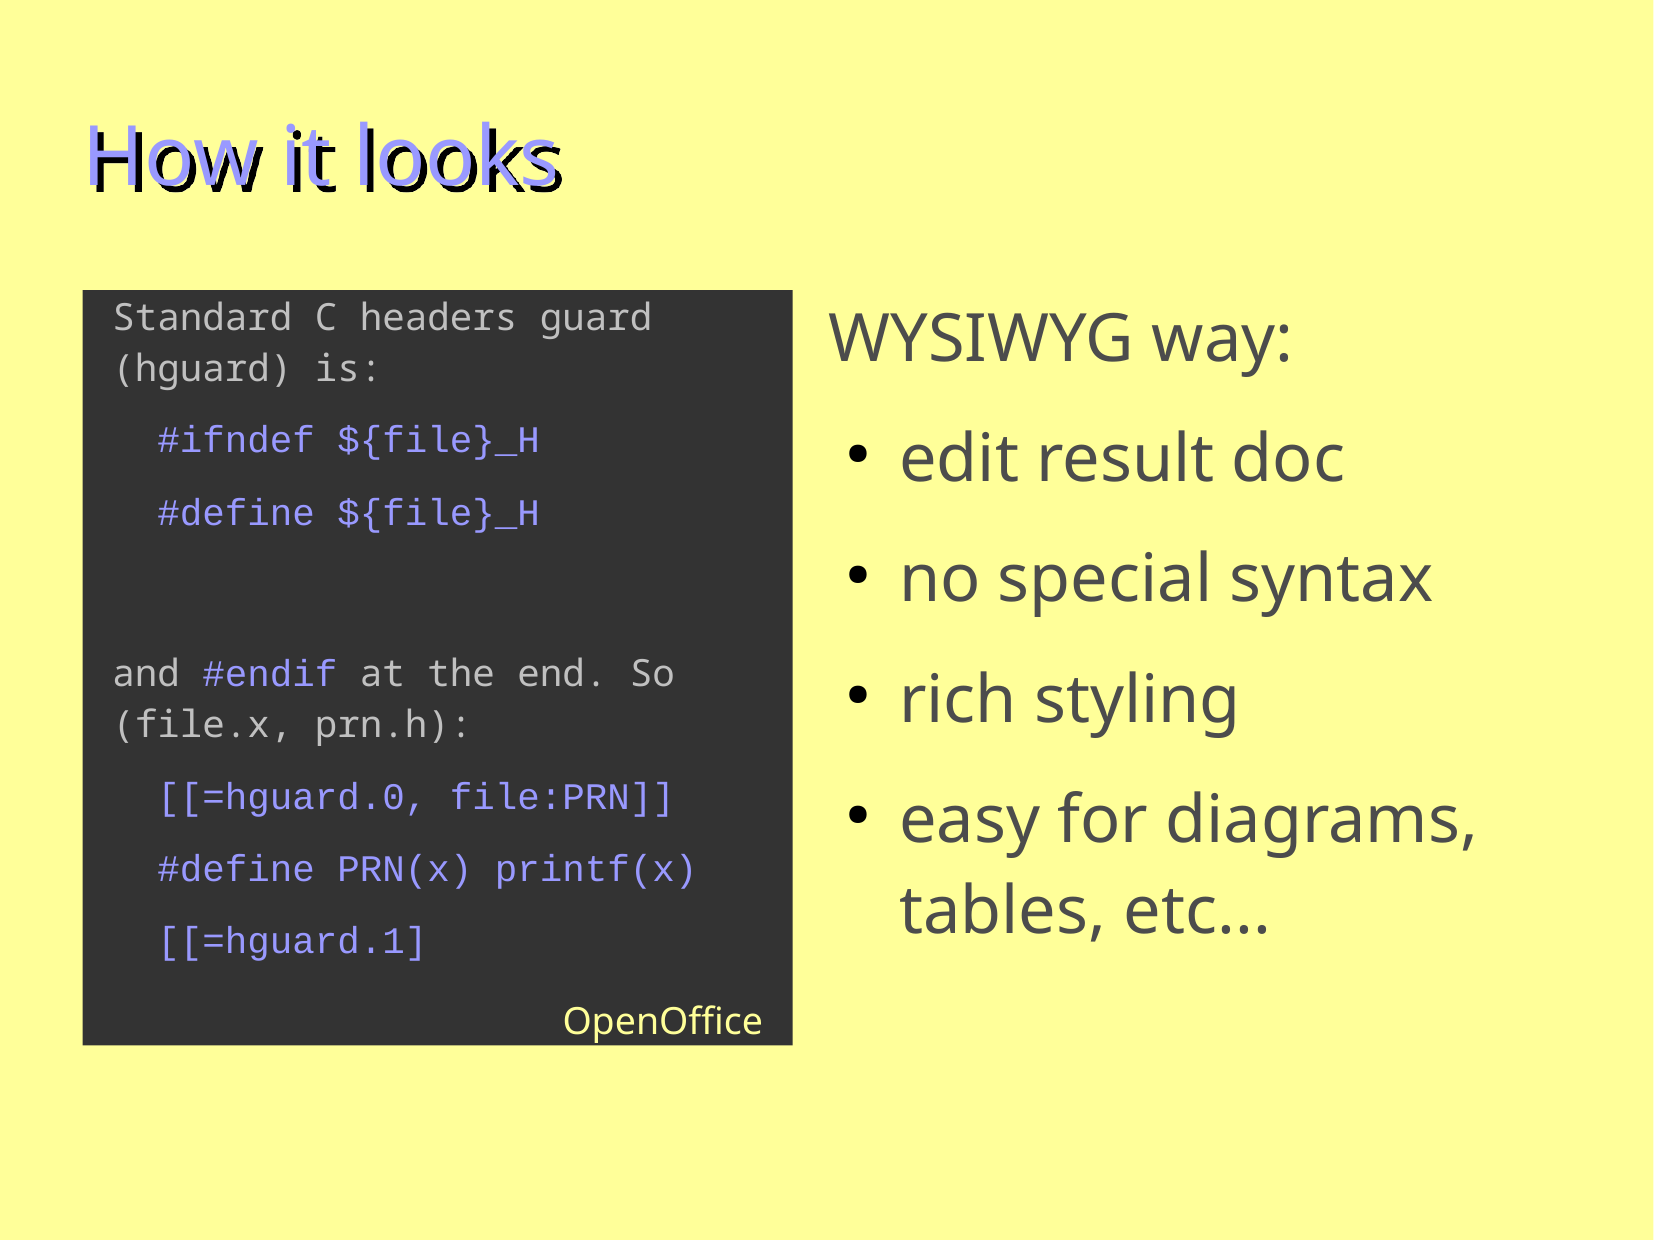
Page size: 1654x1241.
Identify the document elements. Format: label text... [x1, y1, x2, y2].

list WYSIWYG way: edit result doc no special syntax rich styling easy for diagrams, tables, etc... [828, 290, 1539, 1010]
list Standard C headers guard (hguard) is: #ifndef ${file}_H #define ${file}_H and #endif at the end. So (file.x, prn.h): [[=hguard.0, file:PRN]] #define PRN(x) printf(x) [[=hguard.1] OpenOffice [82, 290, 793, 1010]
title How it looks [82, 49, 1571, 257]
